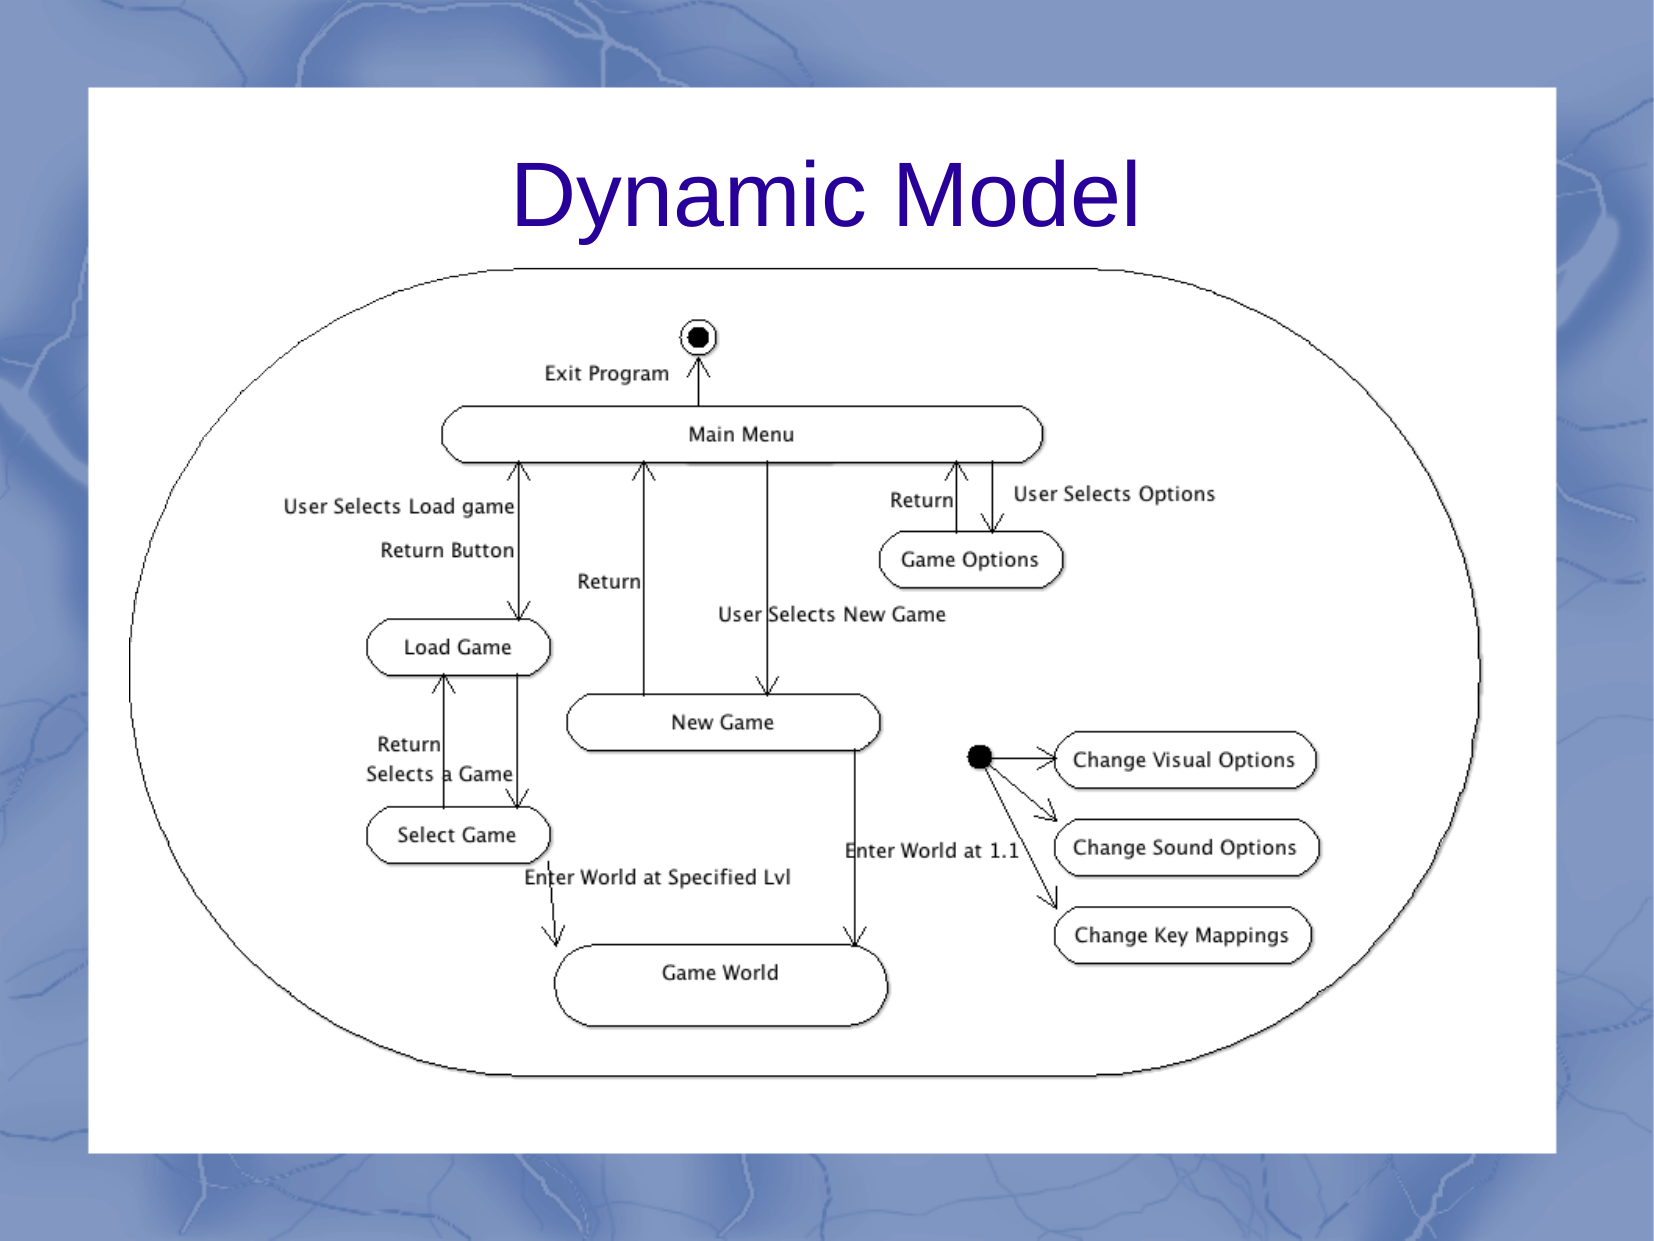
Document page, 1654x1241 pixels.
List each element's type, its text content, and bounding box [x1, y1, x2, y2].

picture [0, 0, 1654, 1241]
title Dynamic Model [118, 90, 1536, 298]
